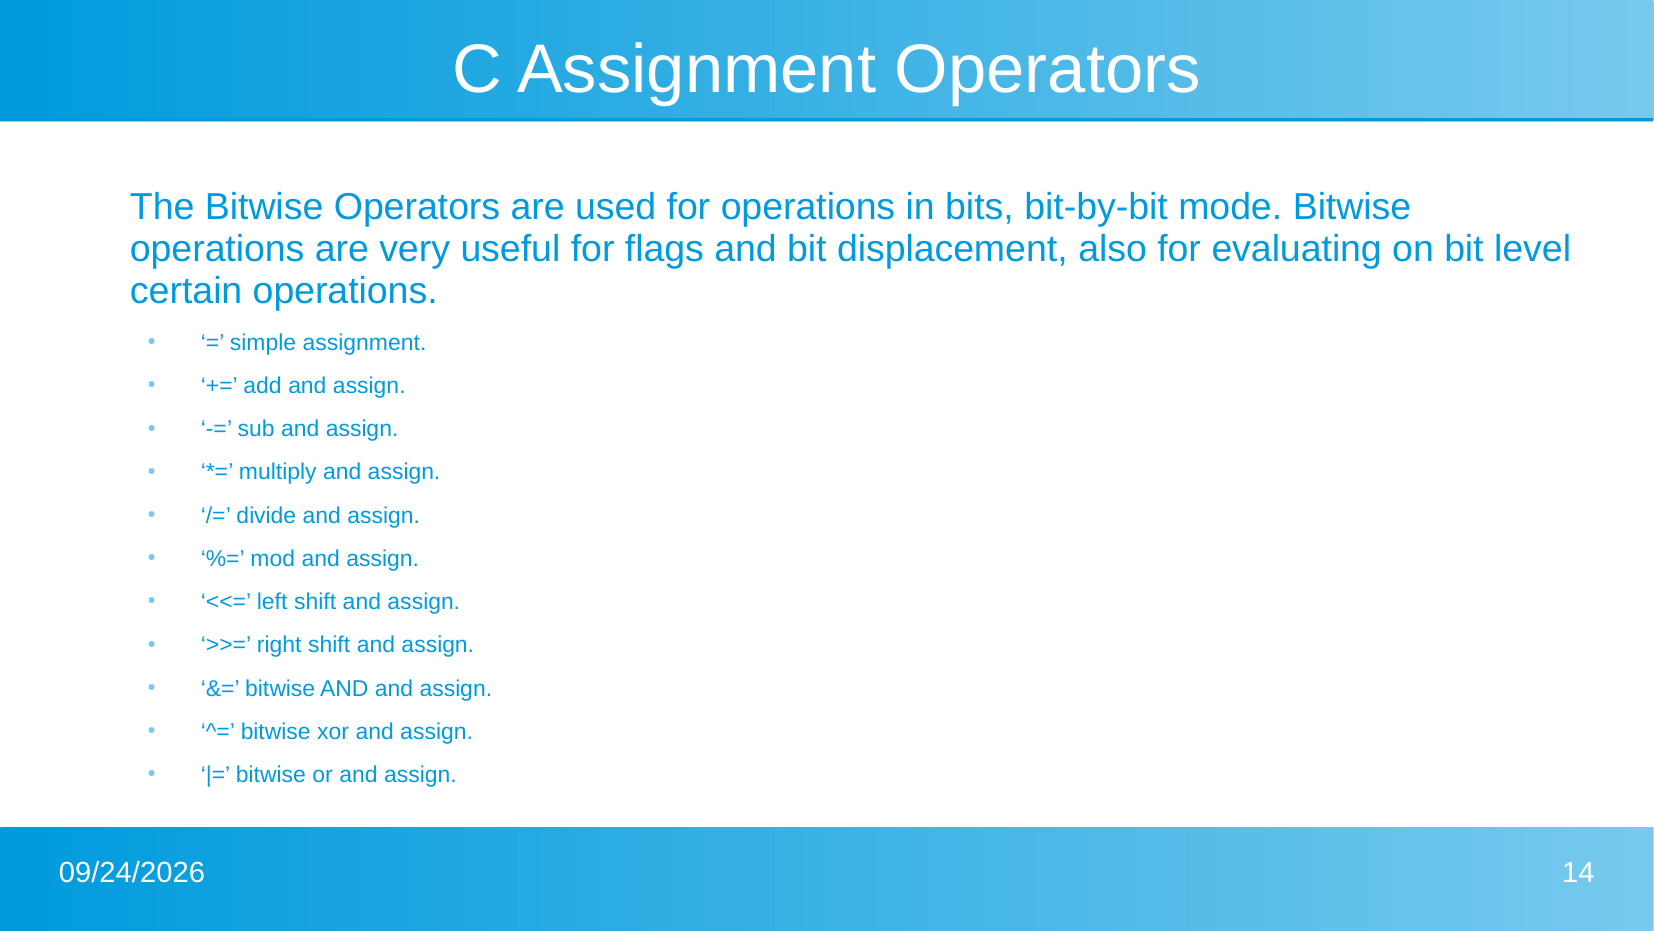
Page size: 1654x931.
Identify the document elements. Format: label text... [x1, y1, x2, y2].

list The Bitwise Operators are used for operations in bits, bit-by-bit mode. Bitwise operations are very useful for flags and bit displacement, also for evaluating on bit level certain operations. ‘=’ simple assignment. ‘+=’ add and assign. ‘-=’ sub and assign. ‘*=’ multiply and assign. ‘/=’ divide and assign. ‘%=’ mod and assign. ‘<<=’ left shift and assign. ‘>>=’ right shift and assign. ‘&=’ bitwise AND and assign. ‘^=’ bitwise xor and assign. ‘|=’ bitwise or and assign. [59, 108, 1595, 699]
title C Assignment Operators [59, 29, 1595, 108]
